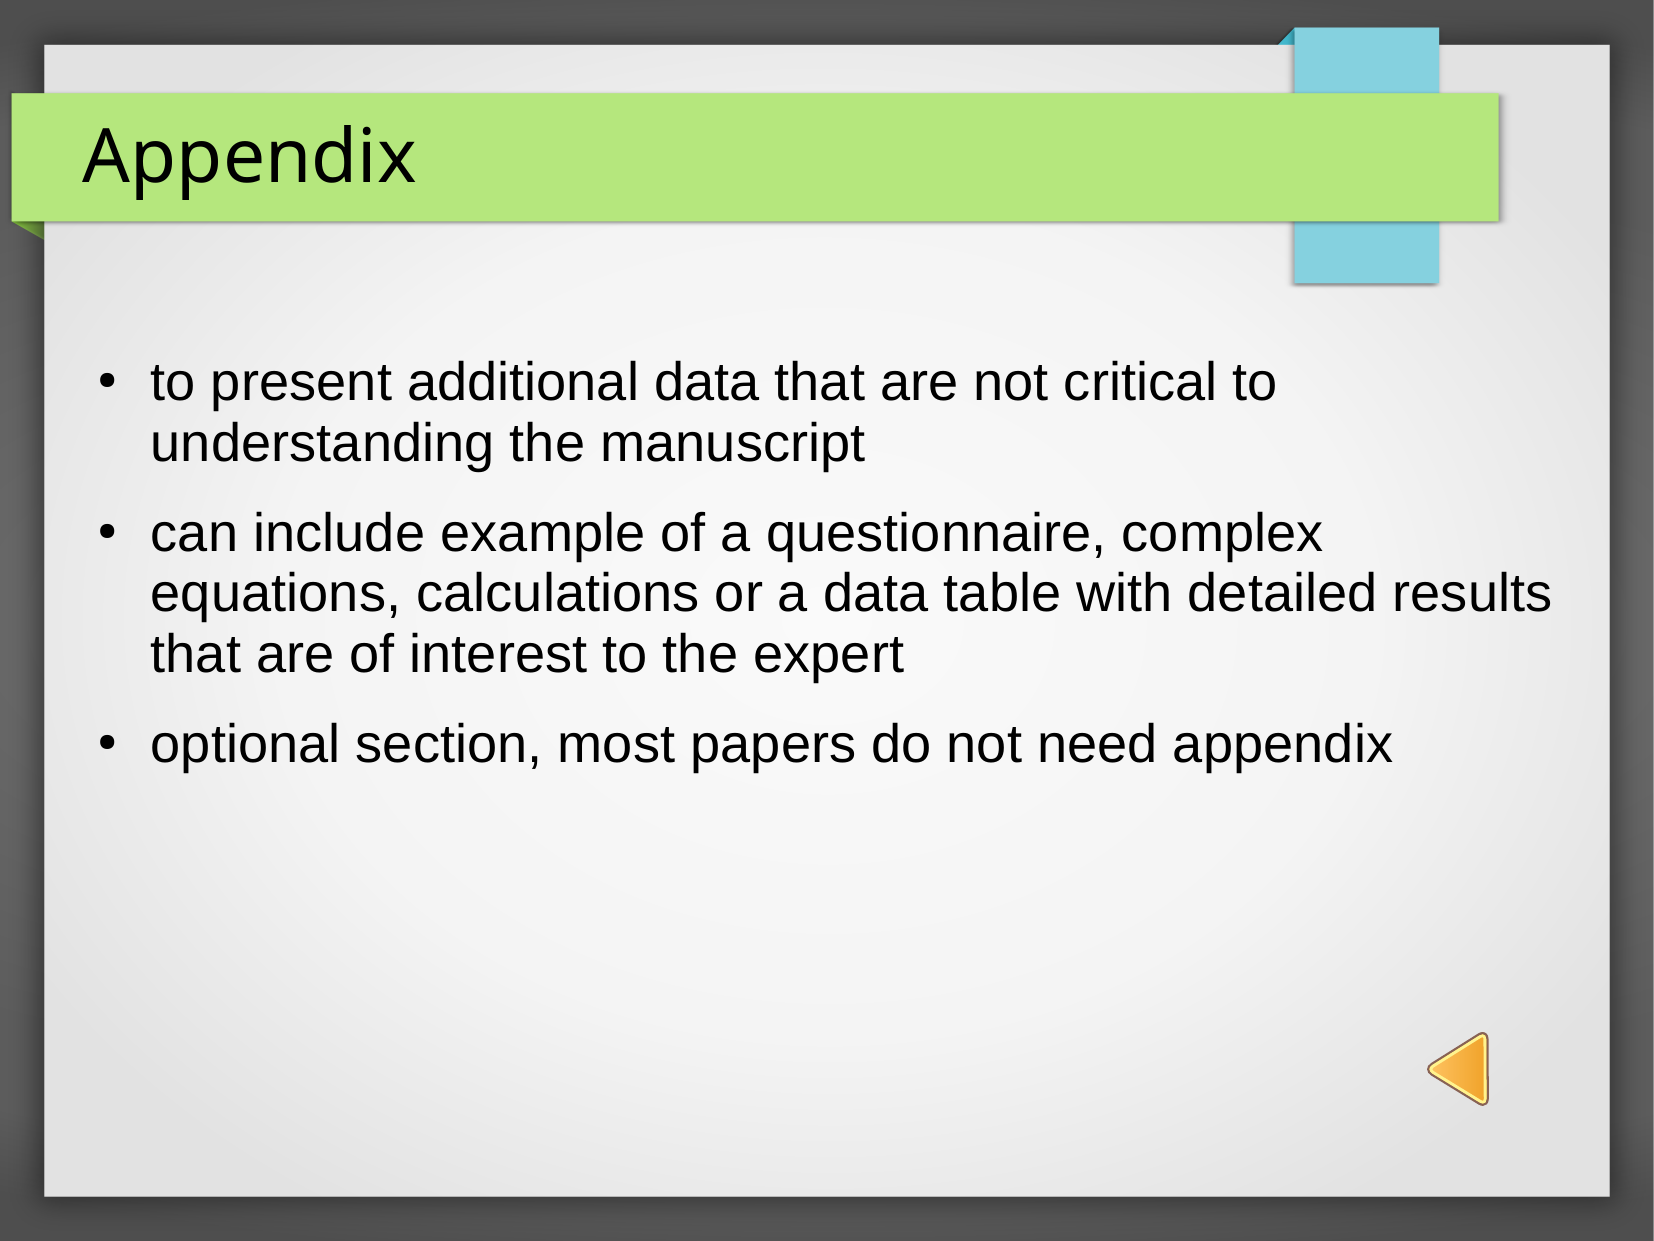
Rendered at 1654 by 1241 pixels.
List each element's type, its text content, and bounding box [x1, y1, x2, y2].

title Appendix [82, 94, 1264, 213]
list to present additional data that are not critical to understanding the manuscript can include example of a questionnaire, complex equations, calculations or a data table with detailed results that are of interest to the expert optional section, most papers do not need appendix [79, 351, 1569, 1071]
picture [0, 0, 1654, 1241]
